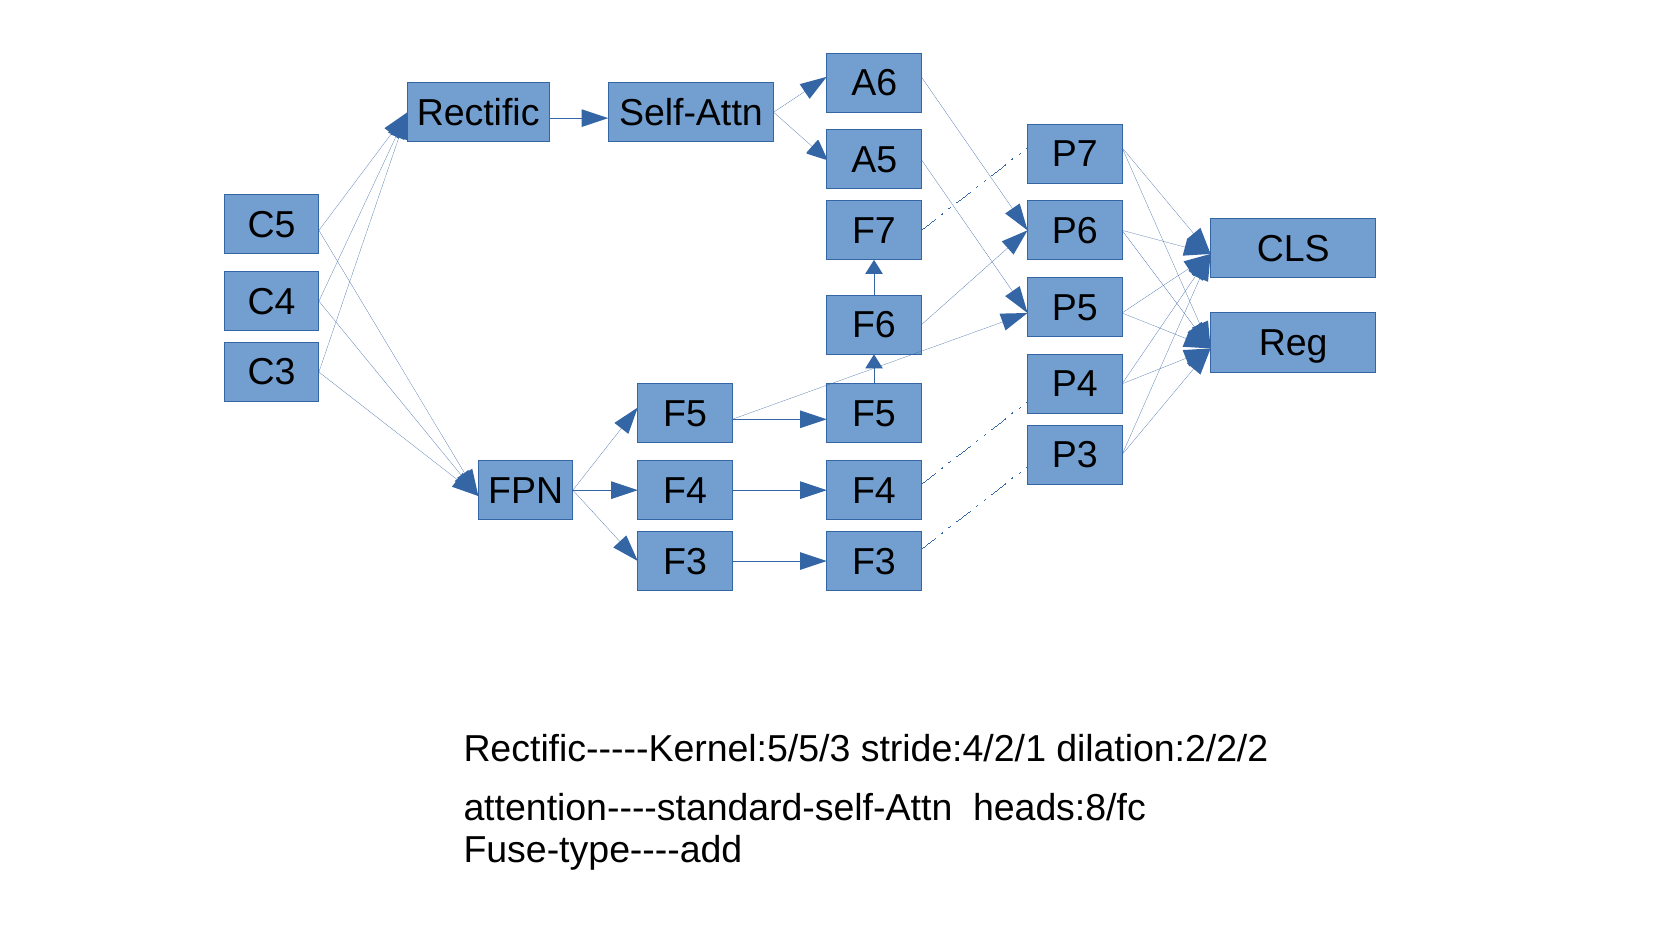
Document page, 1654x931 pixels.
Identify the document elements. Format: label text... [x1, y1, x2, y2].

text_box attention----standard-self-Attn heads:8/fc Fuse-type----add [448, 779, 1253, 879]
text_box CLS [1210, 218, 1376, 278]
text_box A5 [826, 129, 922, 189]
text_box A6 [826, 53, 922, 113]
text_box P3 [1027, 425, 1123, 485]
text_box F7 [826, 200, 922, 260]
text_box C3 [224, 342, 319, 402]
text_box F6 [826, 295, 922, 355]
text_box F3 [637, 531, 733, 591]
text_box P7 [1027, 124, 1123, 184]
text_box Rectific-----Kernel:5/5/3 stride:4/2/1 dilation:2/2/2 [448, 720, 1284, 778]
text_box C4 [224, 271, 319, 331]
text_box P6 [1027, 200, 1123, 260]
text_box Self-Attn [608, 82, 774, 142]
text_box P5 [1027, 277, 1123, 337]
text_box FPN [478, 460, 573, 520]
text_box F3 [826, 531, 922, 591]
text_box F4 [826, 460, 922, 520]
text_box Reg [1210, 312, 1376, 373]
text_box F4 [637, 460, 733, 520]
text_box F5 [826, 383, 922, 443]
text_box P4 [1027, 354, 1123, 414]
text_box C5 [224, 194, 319, 254]
text_box Rectific [407, 82, 550, 142]
text_box F5 [637, 383, 733, 443]
